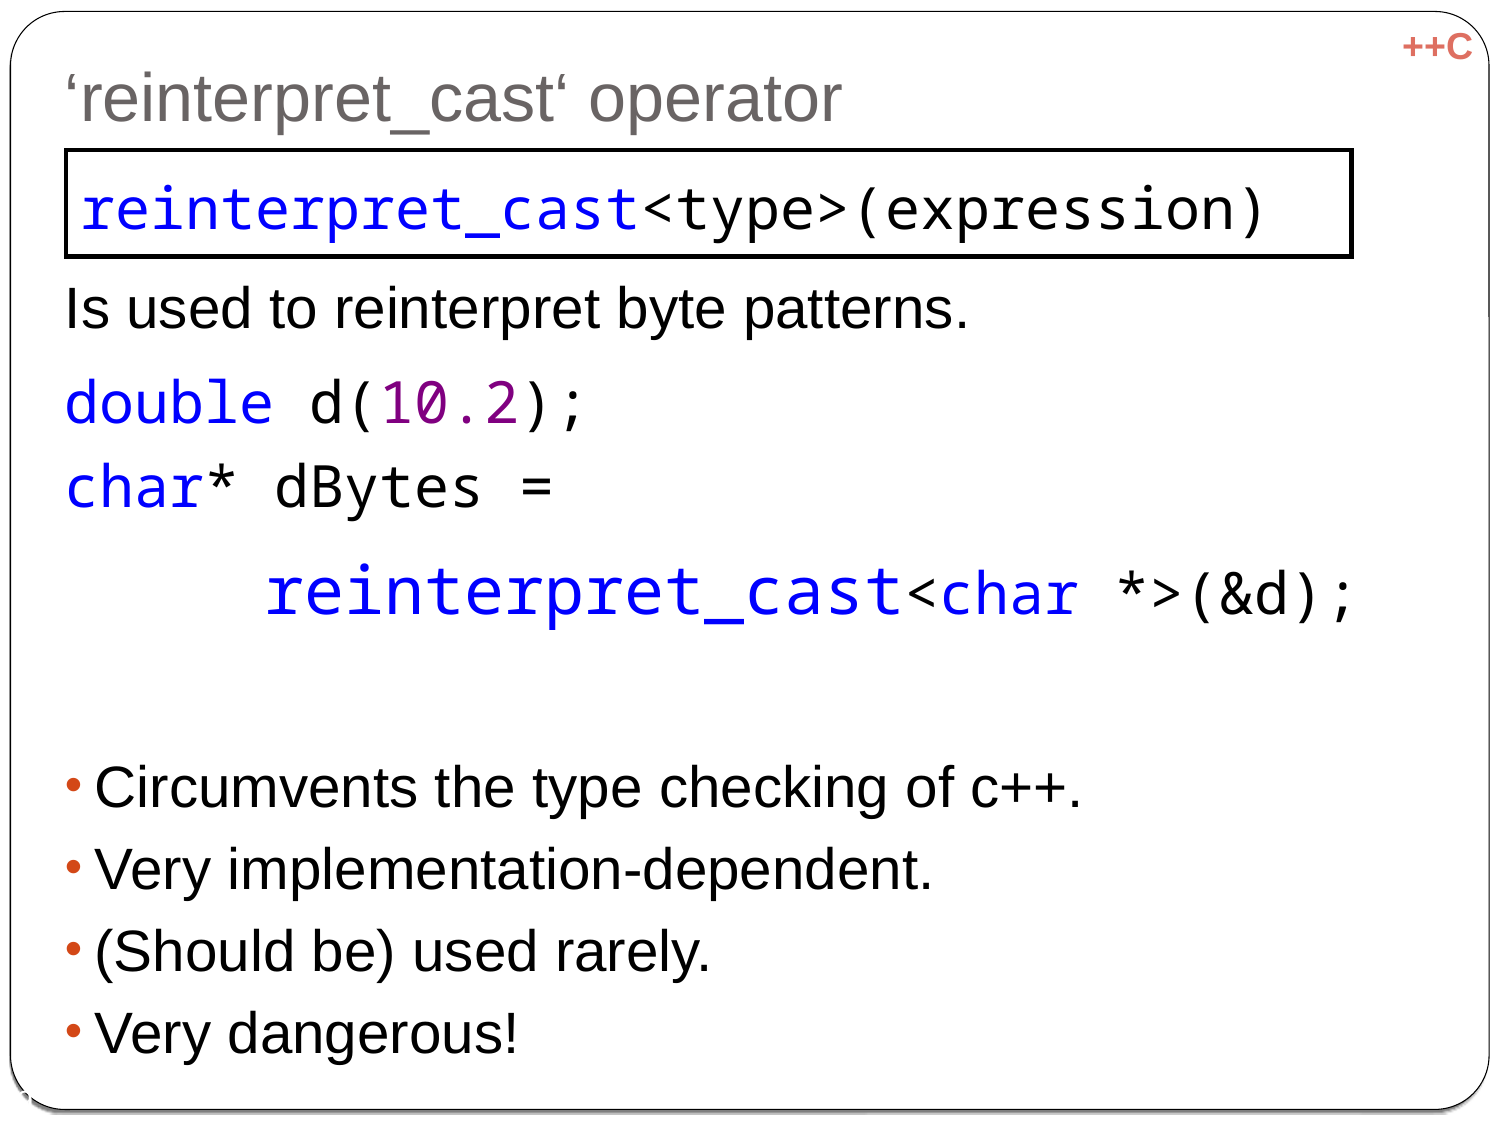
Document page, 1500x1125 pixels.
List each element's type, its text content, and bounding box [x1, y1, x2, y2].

title ‘reinterpret_cast‘ operator [50, 45, 1450, 150]
list Is used to reinterpret byte patterns. double d(10.2); char* dBytes = reinterpret_cast<char *>(&d); Circumvents the type checking of c++. Very implementation-dependent. (Should be) used rarely. Very dangerous! [50, 262, 1450, 1088]
slide_number <number> [0, 1074, 50, 1125]
text_box reinterpret_cast<type>(expression) [65, 149, 1352, 257]
